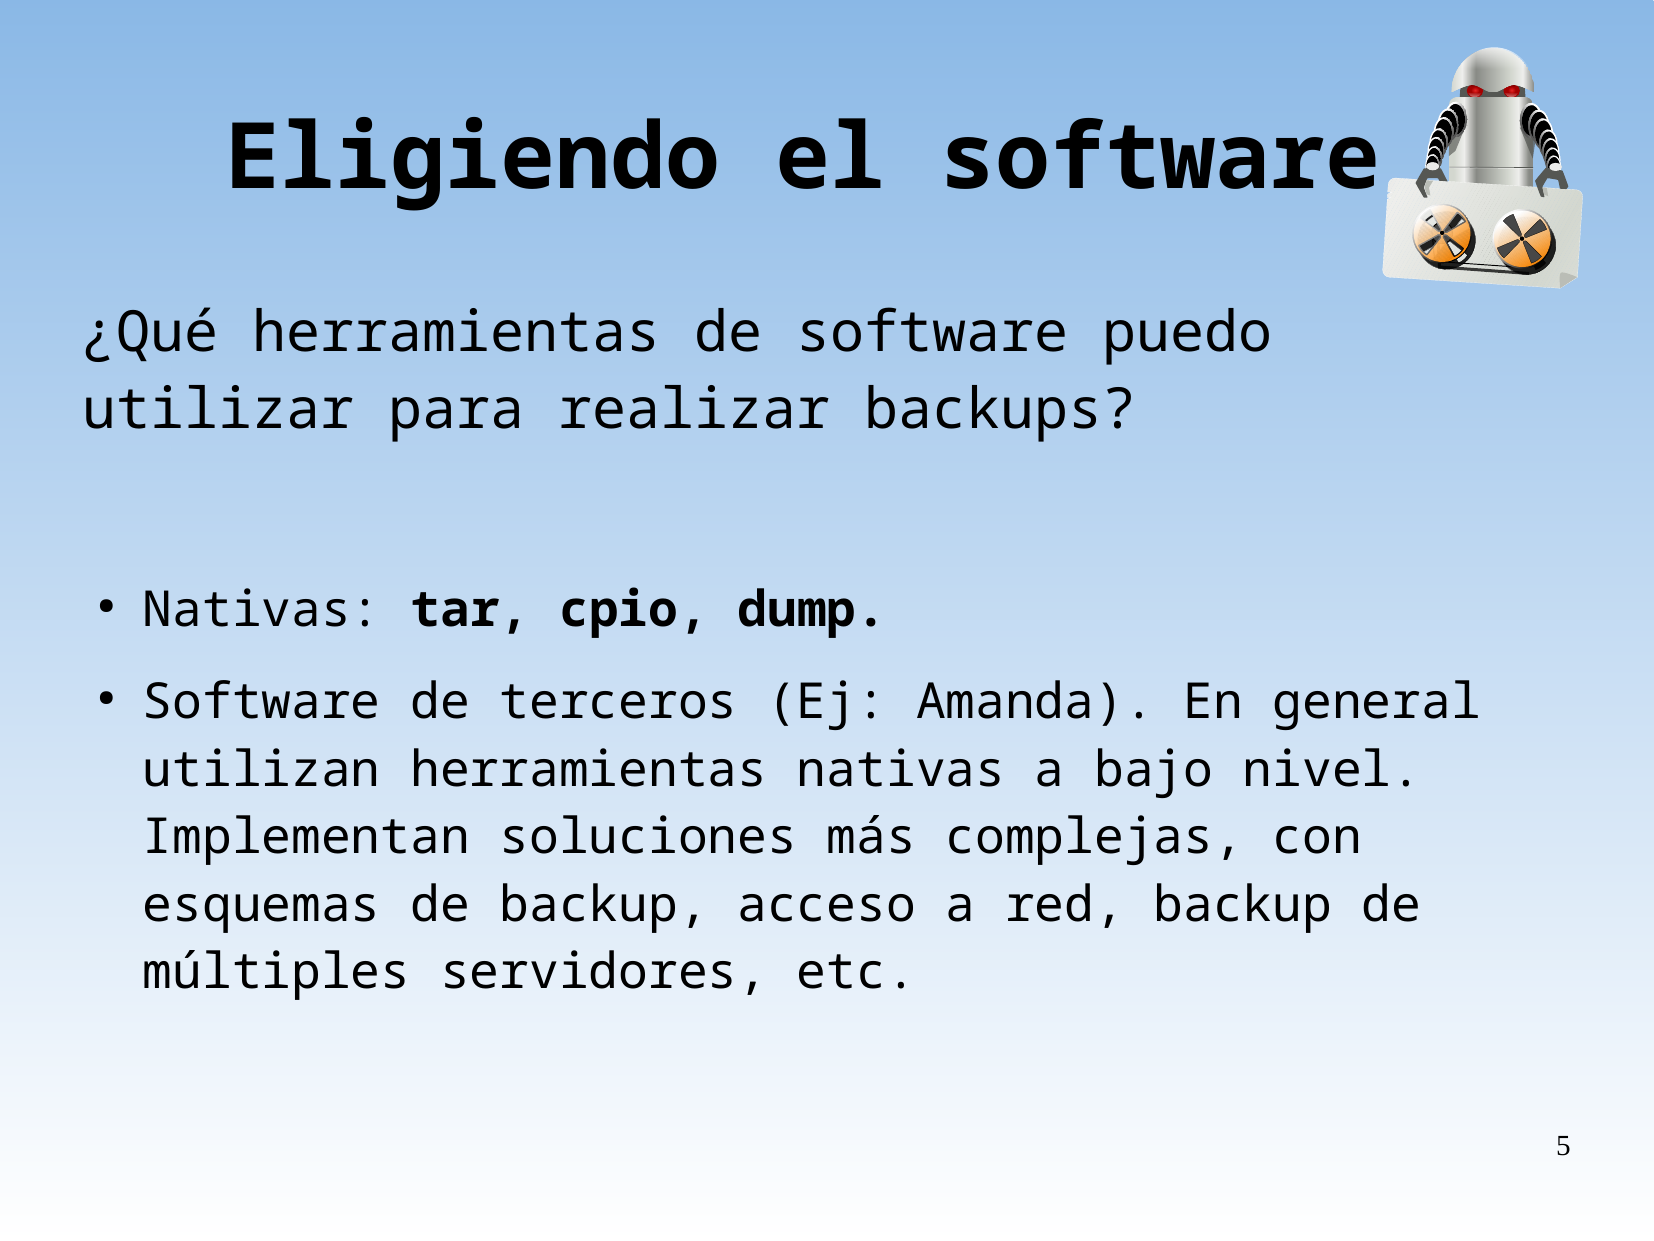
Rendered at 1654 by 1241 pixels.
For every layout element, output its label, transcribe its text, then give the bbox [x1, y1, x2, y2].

list ¿Qué herramientas de software puedo utilizar para realizar backups? Nativas: tar, cpio, dump. Software de terceros (Ej: Amanda). En general utilizan herramientas nativas a bajo nivel. Implementan soluciones más complejas, con esquemas de backup, acceso a red, backup de múltiples servidores, etc. [82, 290, 1571, 1010]
title Eligiendo el software [59, 49, 1382, 257]
picture [1382, 47, 1583, 289]
